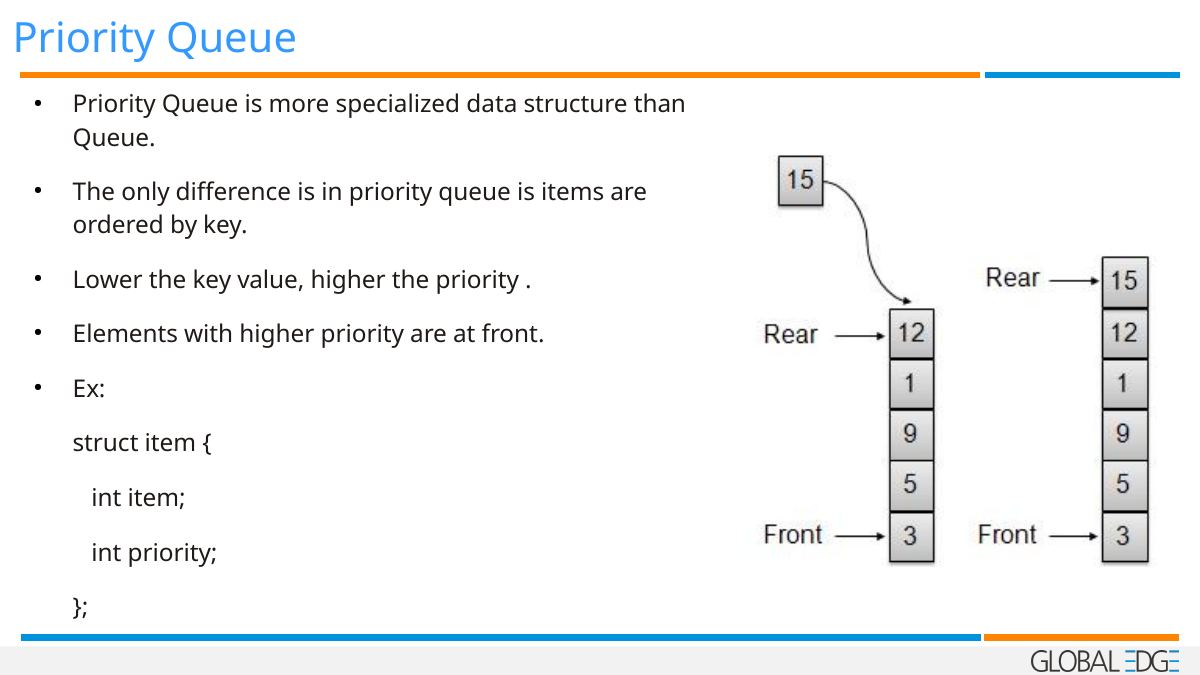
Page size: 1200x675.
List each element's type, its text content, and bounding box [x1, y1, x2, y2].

title Priority Queue [12, 9, 1088, 63]
list Priority Queue is more specialized data structure than Queue. The only difference is in priority queue is items are ordered by key. Lower the key value, higher the priority . Elements with higher priority are at front. Ex: struct item { int item; int priority; }; [21, 86, 697, 627]
picture [744, 129, 1185, 567]
picture [1031, 650, 1179, 672]
